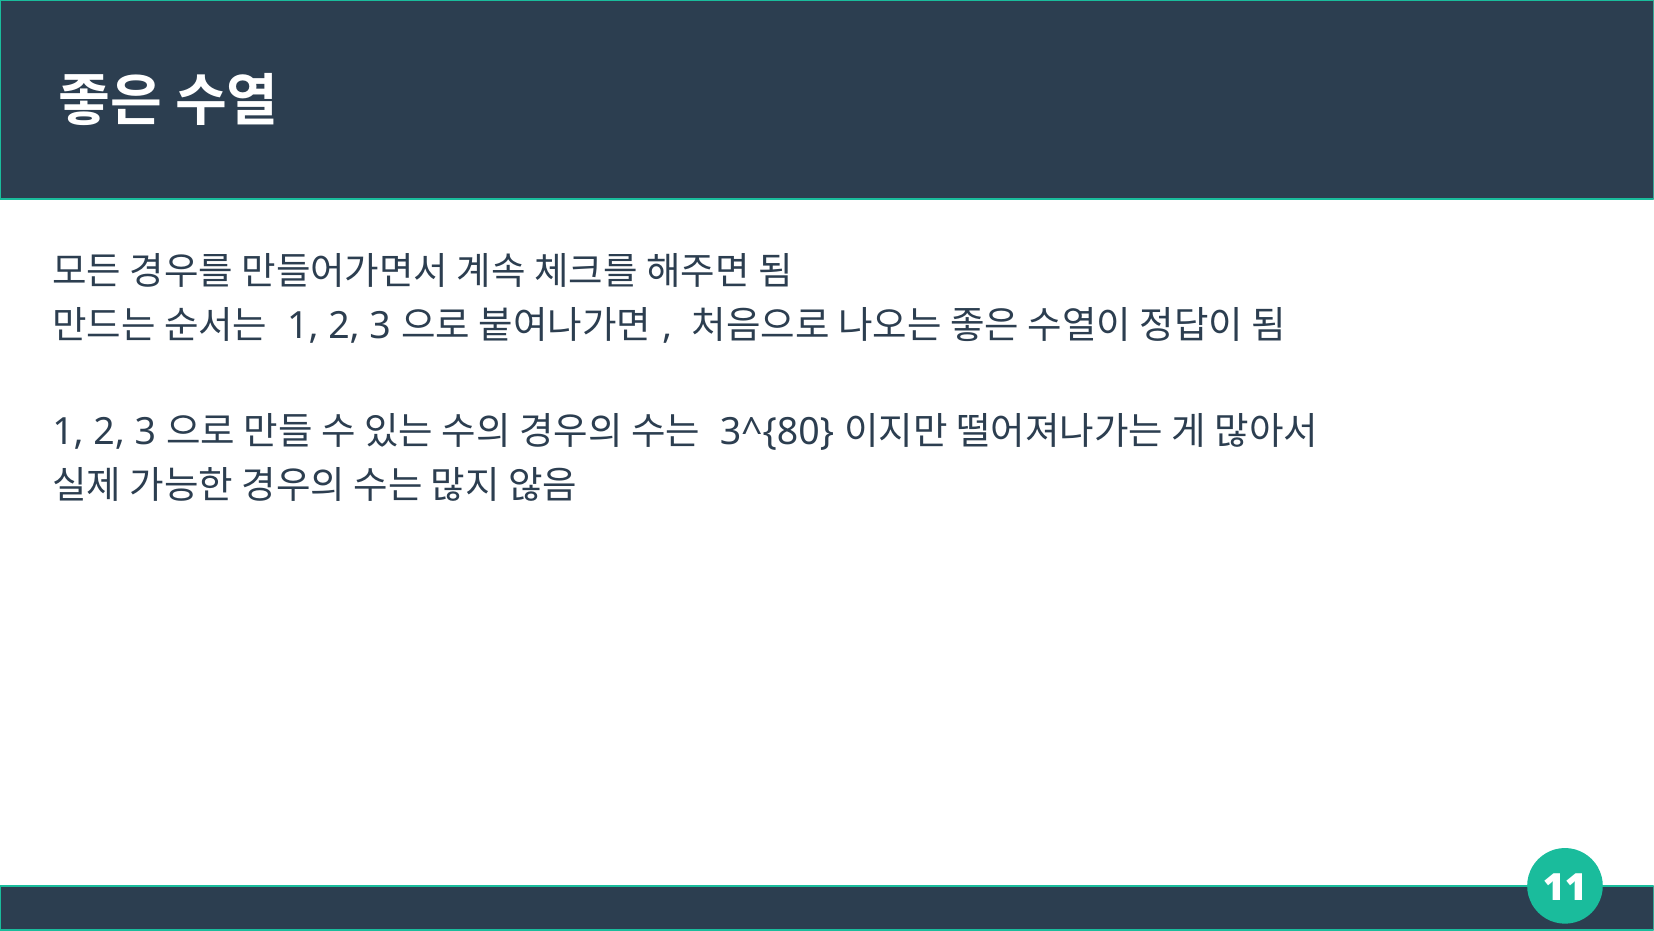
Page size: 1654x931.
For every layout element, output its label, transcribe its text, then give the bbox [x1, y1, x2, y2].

title 좋은 수열 [59, 37, 1595, 155]
text_box 모든 경우를 만들어가면서 계속 체크를 해주면 됨 만드는 순서는 1, 2, 3으로 붙여나가면, 처음으로 나오는 좋은 수열이 정답이 됨 1, 2, 3으로 만들 수 있는 수의 경우의 수는 3^{80}이지만 떨어져나가는 게 많아서 실제 가능한 경우의 수는 많지 않음 [37, 233, 1506, 788]
